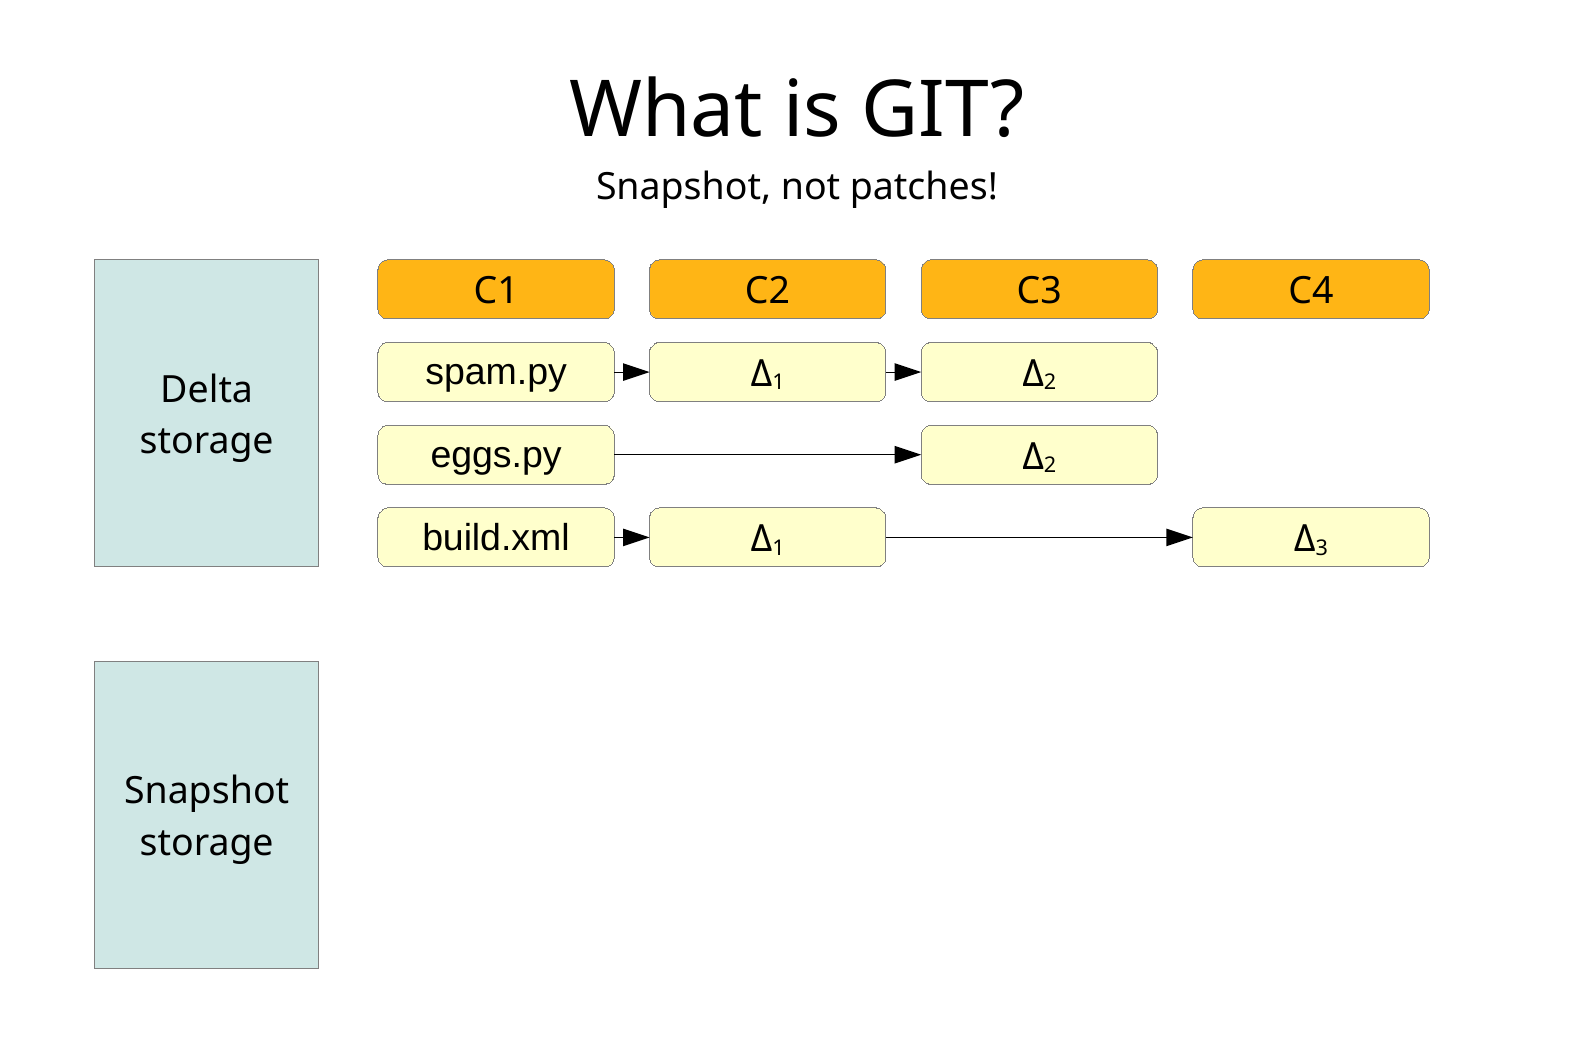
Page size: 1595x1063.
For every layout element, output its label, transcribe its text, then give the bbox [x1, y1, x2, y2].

text_box Δ3 [1192, 507, 1430, 567]
text_box C4 [1192, 259, 1430, 319]
text_box Δ1 [649, 507, 886, 567]
text_box Snapshot storage [94, 661, 319, 969]
text_box C2 [649, 259, 886, 319]
text_box eggs.py [377, 425, 615, 485]
text_box Δ2 [921, 425, 1158, 485]
text_box Delta storage [94, 259, 319, 567]
text_box Δ1 [649, 342, 886, 402]
text_box C1 [377, 259, 615, 319]
text_box spam.py [377, 342, 615, 402]
text_box Δ2 [921, 342, 1158, 402]
title What is GIT? Snapshot, not patches! [79, 42, 1515, 220]
text_box build.xml [377, 507, 615, 567]
text_box C3 [921, 259, 1158, 319]
